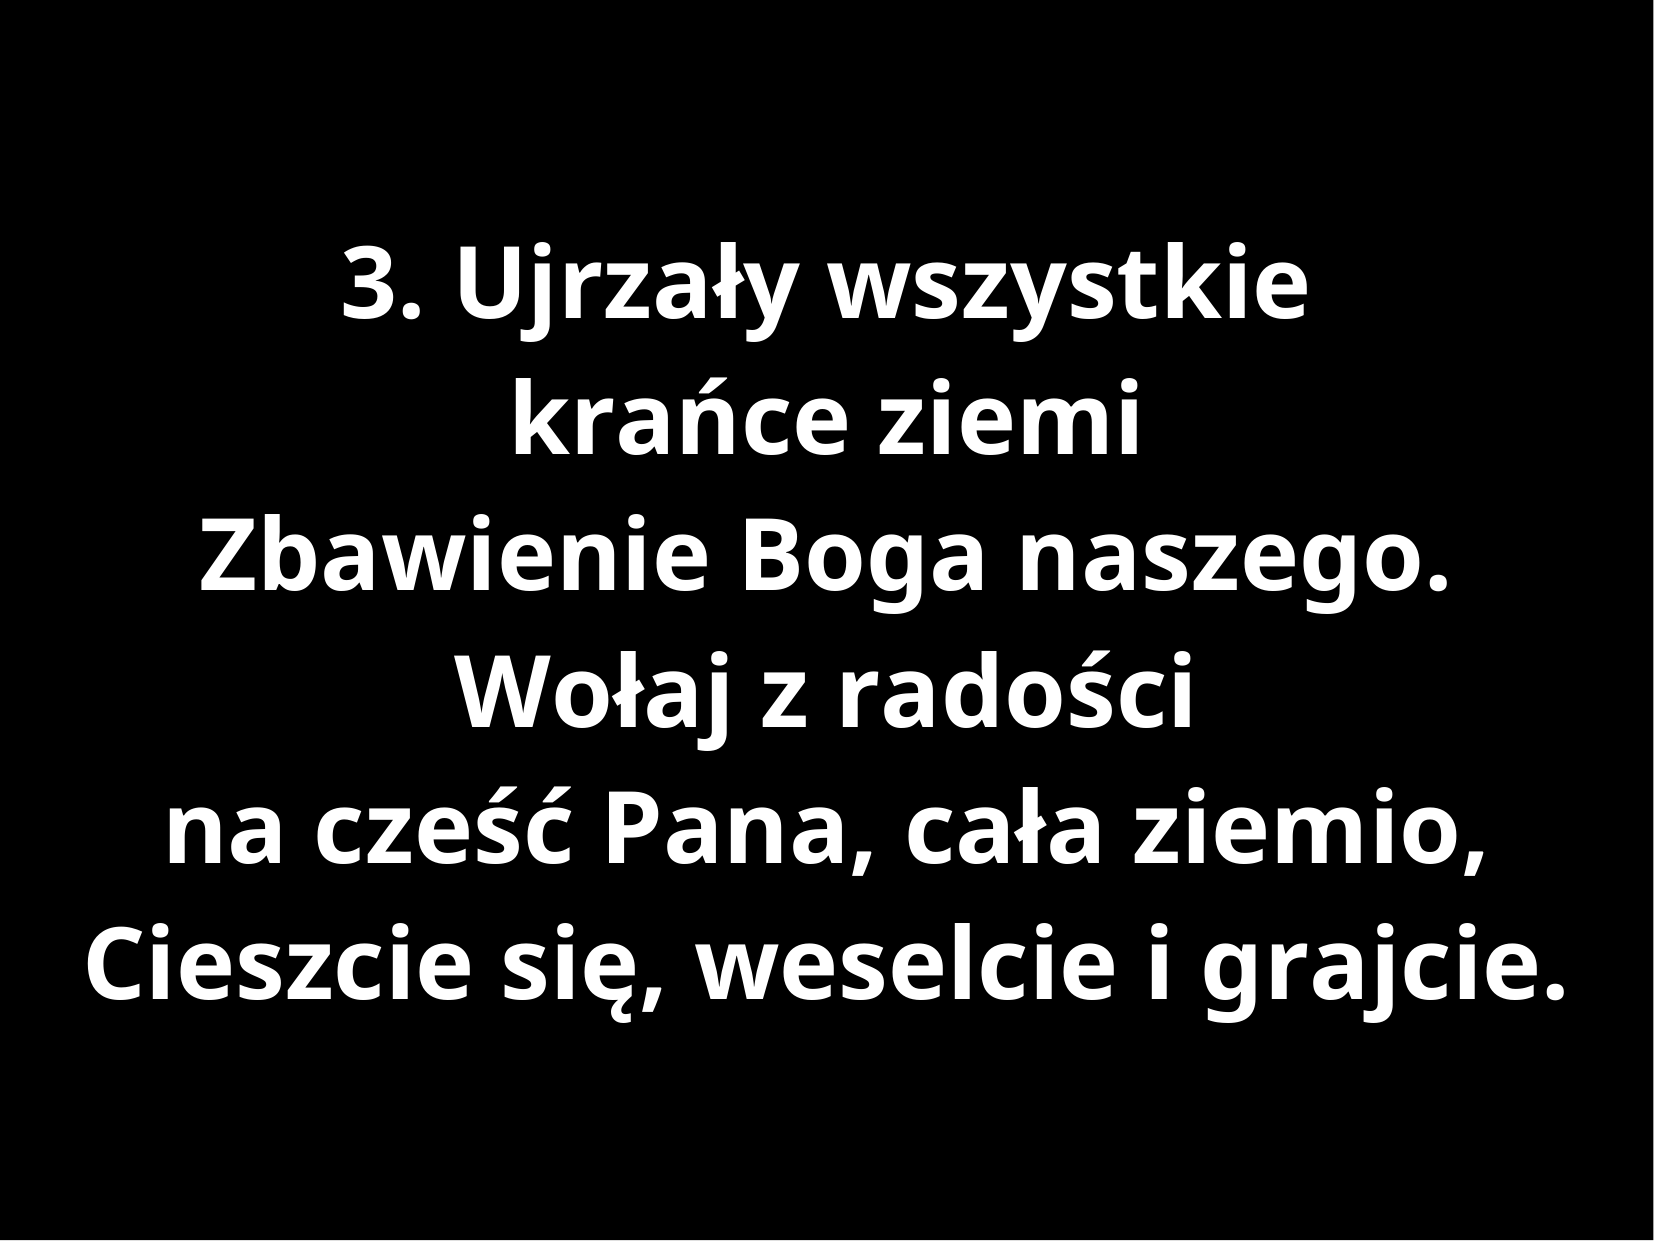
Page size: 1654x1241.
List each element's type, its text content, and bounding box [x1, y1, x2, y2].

title 3. Ujrzały wszystkie krańce ziemi Zbawienie Boga naszego. Wołaj z radości na cześć Pana, cała ziemio, Cieszcie się, weselcie i grajcie. [0, 0, 1654, 1241]
